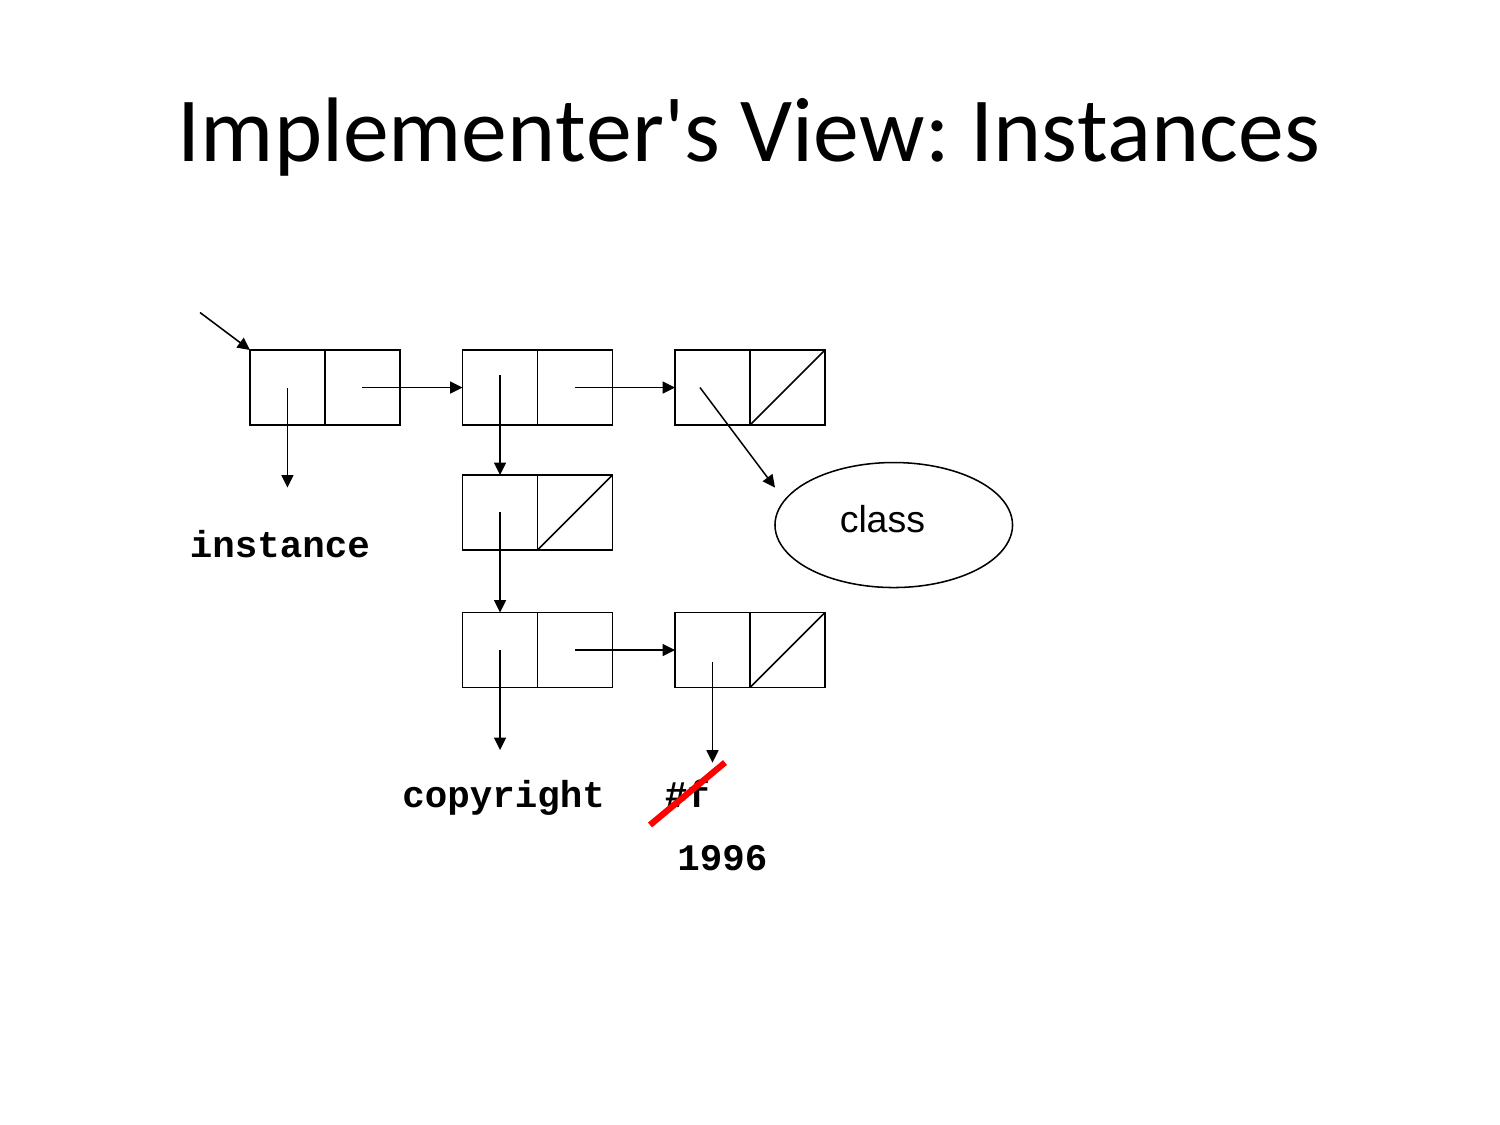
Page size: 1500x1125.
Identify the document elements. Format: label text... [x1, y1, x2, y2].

text_box #f [649, 762, 719, 820]
text_box instance [174, 512, 413, 573]
text_box 1996 [662, 824, 901, 886]
title Implementer's View: Instances [75, 24, 1426, 254]
text_box copyright [387, 762, 625, 823]
text_box #f [659, 762, 888, 823]
text_box class [824, 487, 1013, 548]
